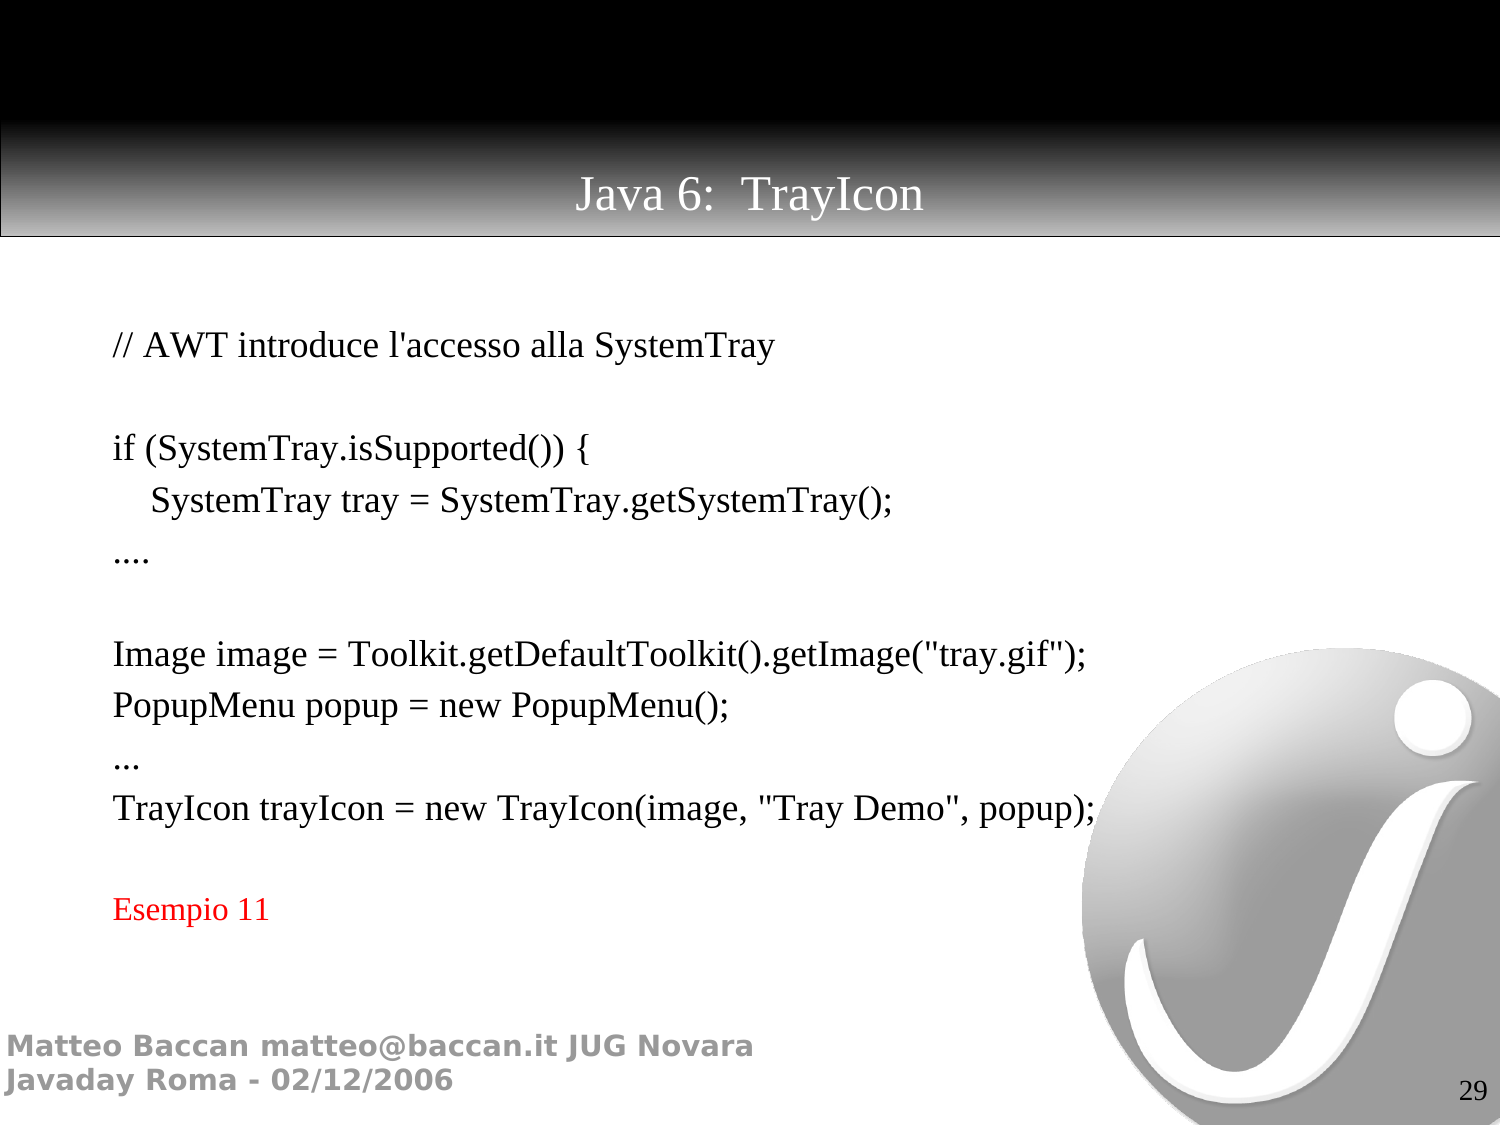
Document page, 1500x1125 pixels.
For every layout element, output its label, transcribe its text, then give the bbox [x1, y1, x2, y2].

title Java 6: TrayIcon [112, 99, 1388, 288]
picture [1081, 648, 1500, 1125]
list // AWT introduce l'accesso alla SystemTray if (SystemTray.isSupported()) { SystemTray tray = SystemTray.getSystemTray(); .... Image image = Toolkit.getDefaultToolkit().getImage("tray.gif"); PopupMenu popup = new PopupMenu(); ... TrayIcon trayIcon = new TrayIcon(image, "Tray Demo", popup); Esempio 11 [112, 324, 1388, 1045]
